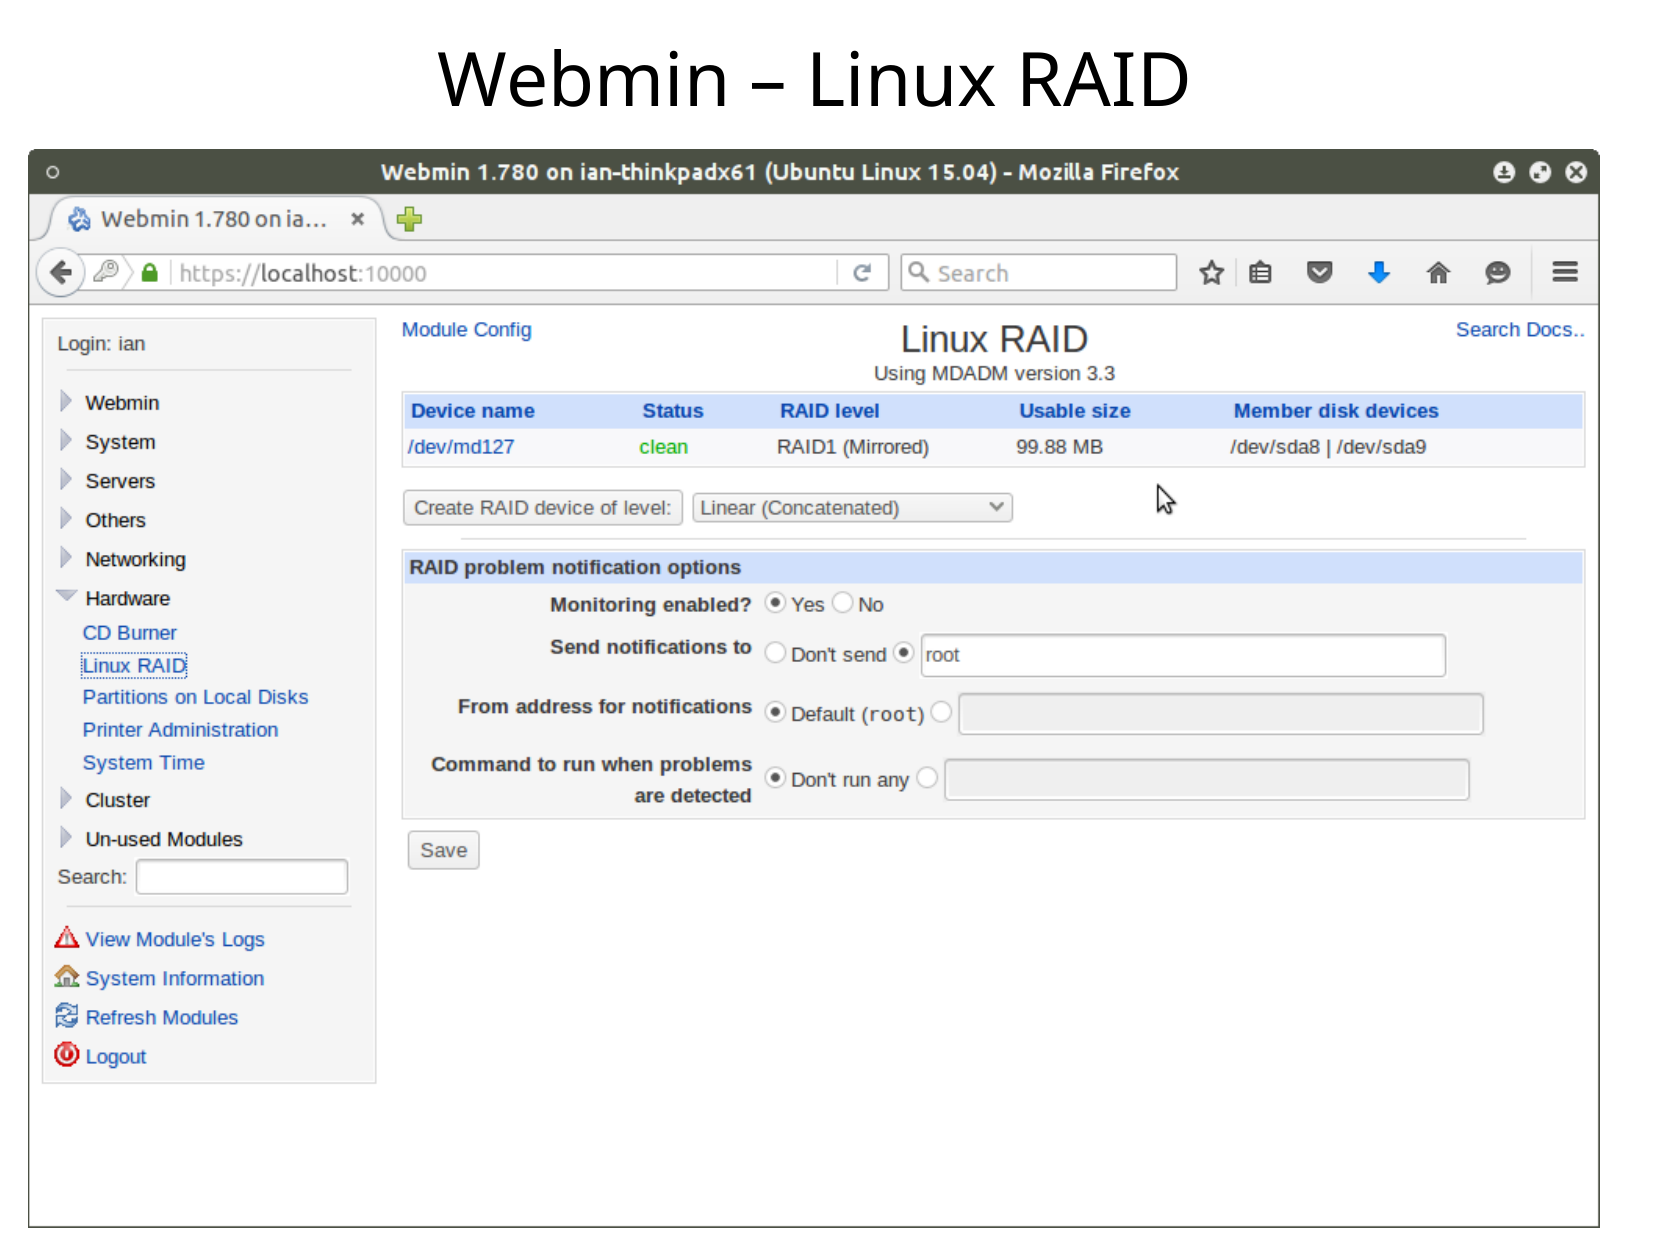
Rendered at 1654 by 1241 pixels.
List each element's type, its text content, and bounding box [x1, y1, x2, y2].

title Webmin – Linux RAID [70, 36, 1560, 119]
picture [28, 149, 1600, 1228]
